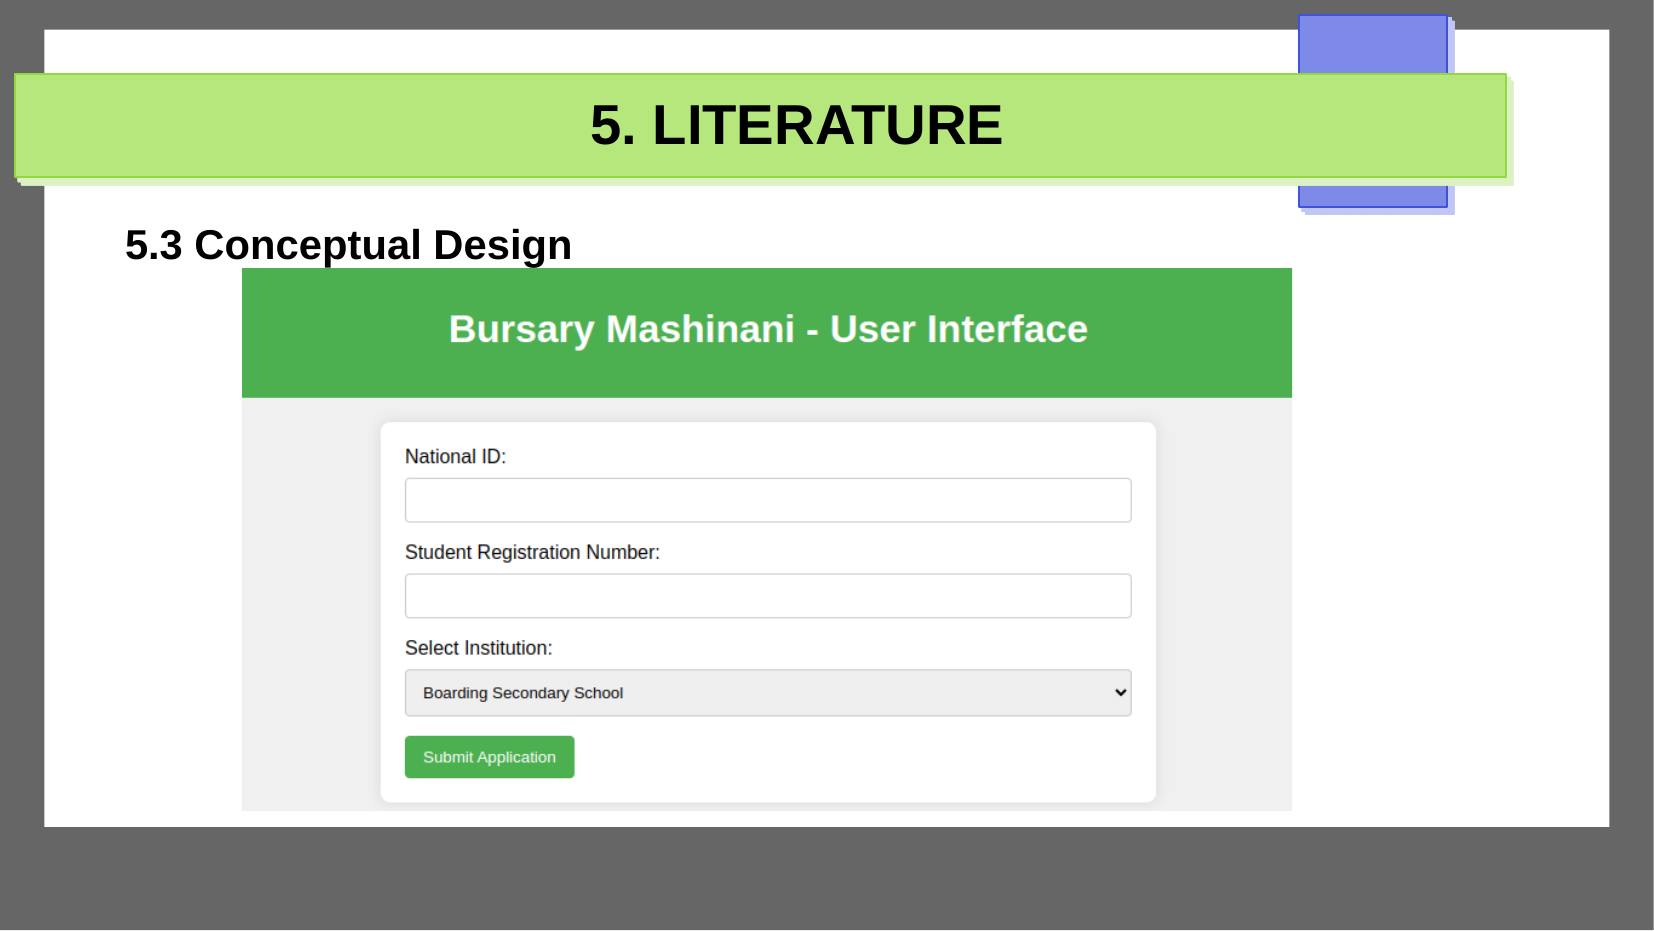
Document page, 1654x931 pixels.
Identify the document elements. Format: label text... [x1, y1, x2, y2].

title 5. LITERATURE [88, 73, 1506, 178]
list 5.3 Conceptual Design [54, 221, 1531, 813]
picture [242, 268, 1293, 811]
